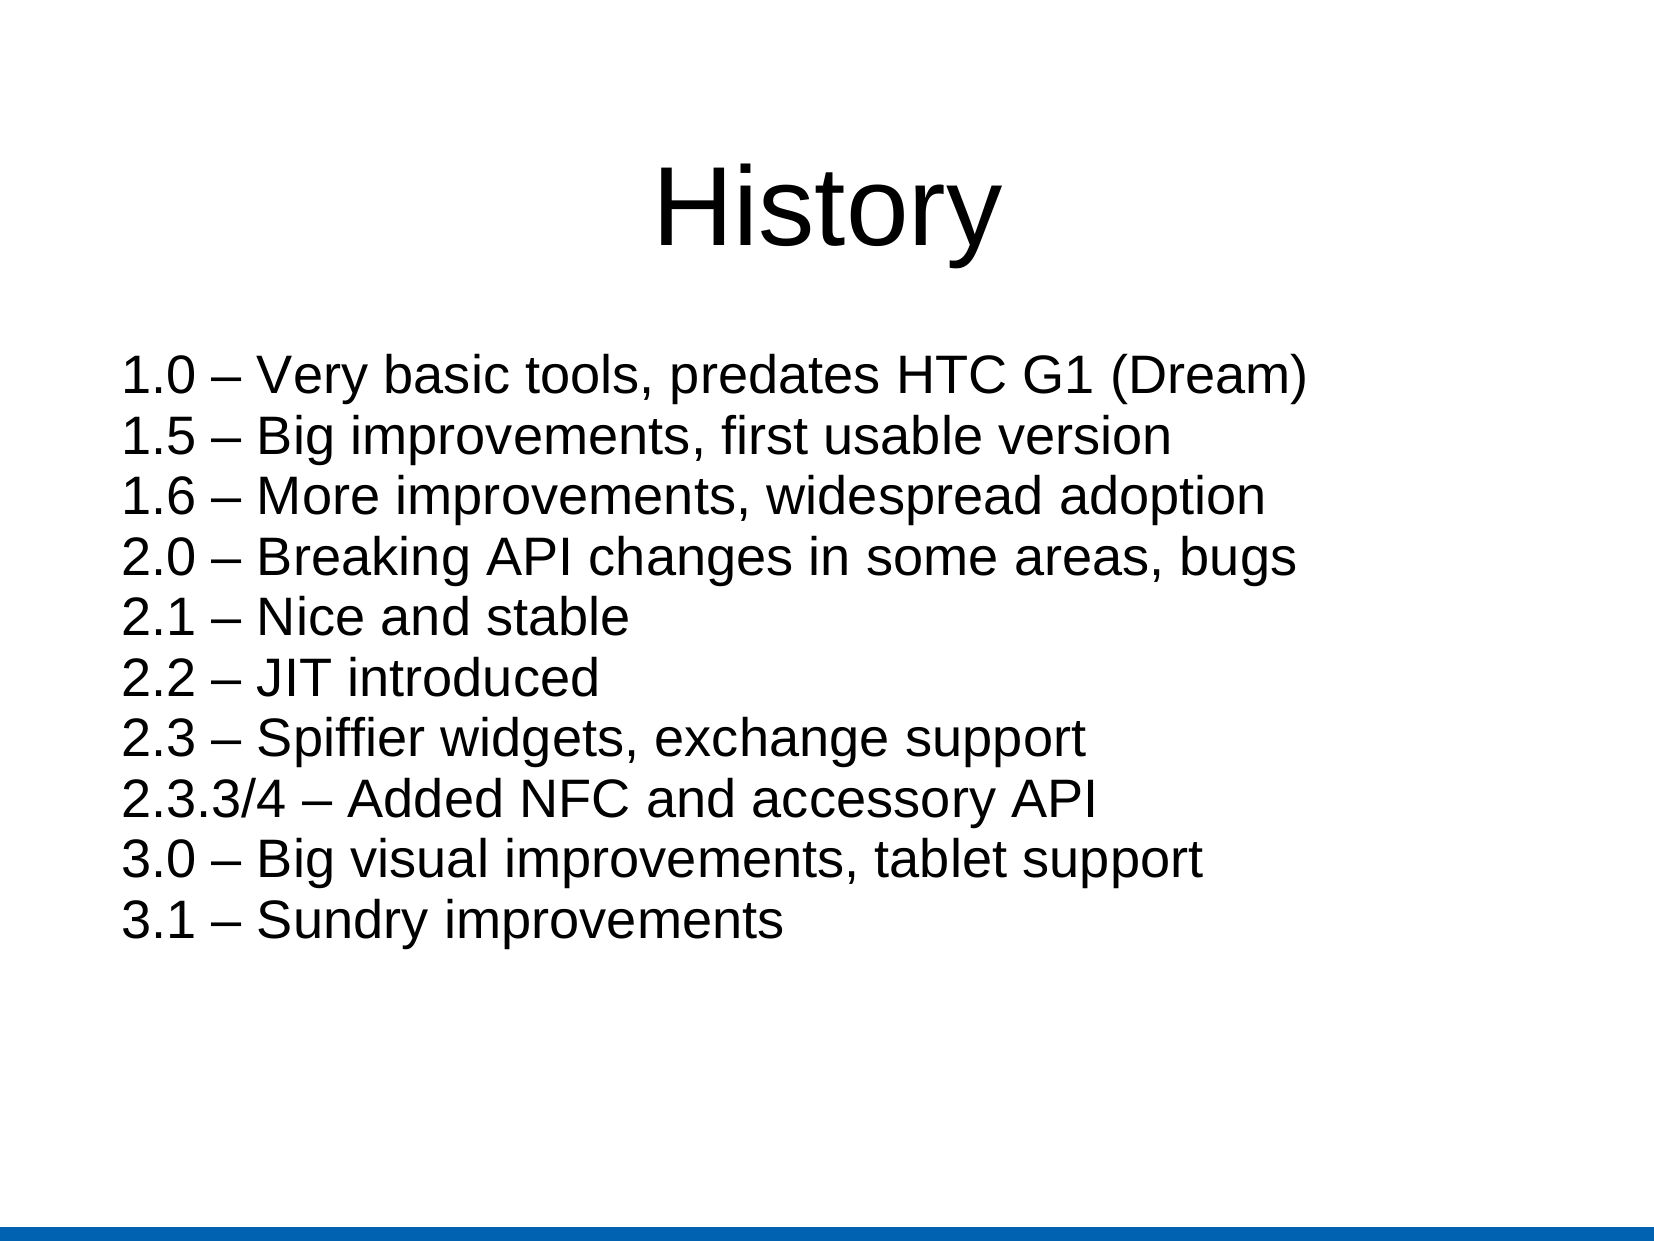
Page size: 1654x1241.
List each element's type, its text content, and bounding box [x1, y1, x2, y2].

list 1.0 – Very basic tools, predates HTC G1 (Dream) 1.5 – Big improvements, first usable version 1.6 – More improvements, widespread adoption 2.0 – Breaking API changes in some areas, bugs 2.1 – Nice and stable 2.2 – JIT introduced 2.3 – Spiffier widgets, exchange support 2.3.3/4 – Added NFC and accessory API 3.0 – Big visual improvements, tablet support 3.1 – Sundry improvements [121, 344, 1534, 1126]
title History [121, 102, 1534, 310]
